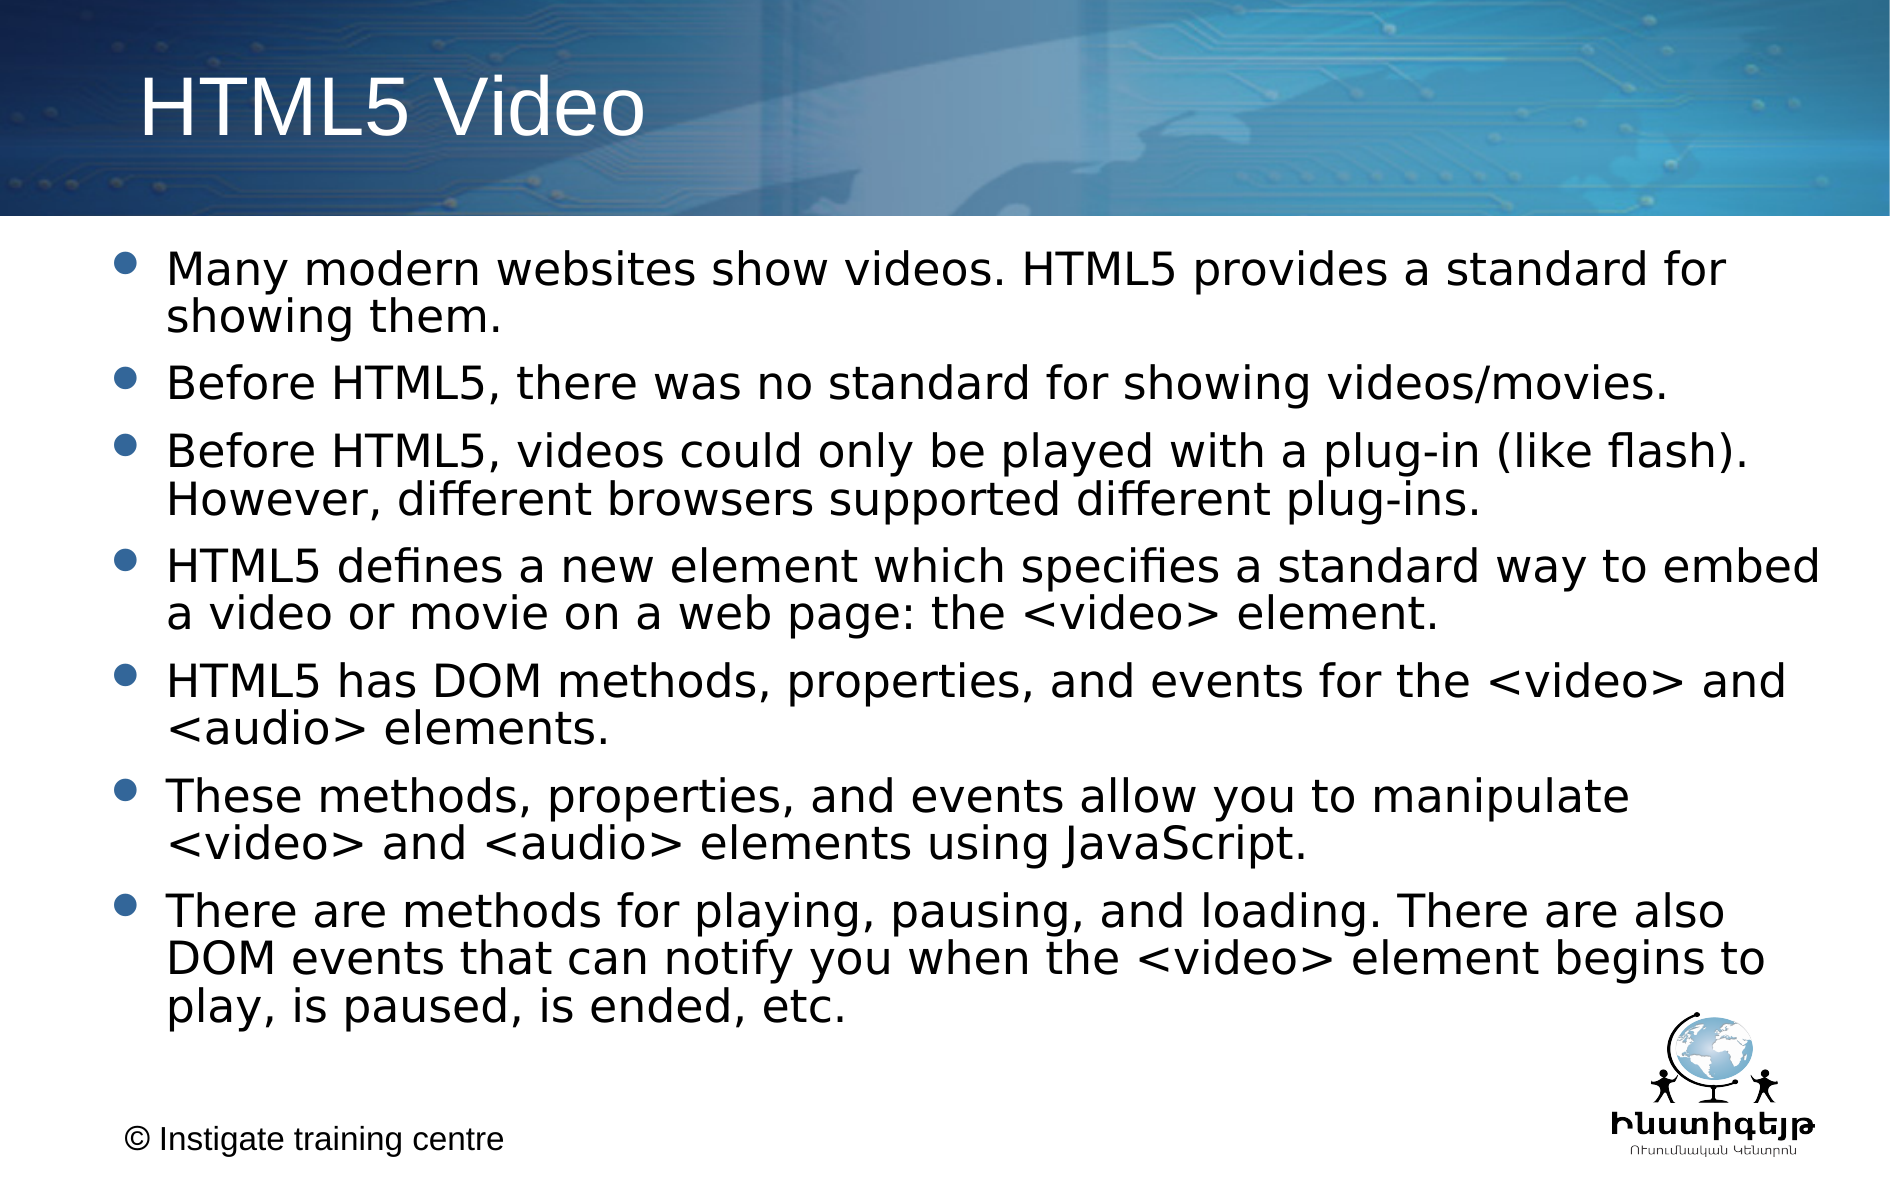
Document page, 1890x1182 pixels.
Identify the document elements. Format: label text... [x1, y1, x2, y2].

list Many modern websites show videos. HTML5 provides a standard for showing them. Before HTML5, there was no standard for showing videos/movies. Before HTML5, videos could only be played with a plug-in (like flash). However, different browsers supported different plug-ins. HTML5 defines a new element which specifies a standard way to embed a video or movie on a web page: the <video> element. HTML5 has DOM methods, properties, and events for the <video> and <audio> elements. These methods, properties, and events allow you to manipulate <video> and <audio> elements using JavaScript. There are methods for playing, pausing, and loading. There are also DOM events that can notify you when the <video> element begins to play, is paused, is ended, etc. [110, 247, 1838, 274]
picture [0, 0, 1890, 216]
picture [1612, 1012, 1815, 1157]
